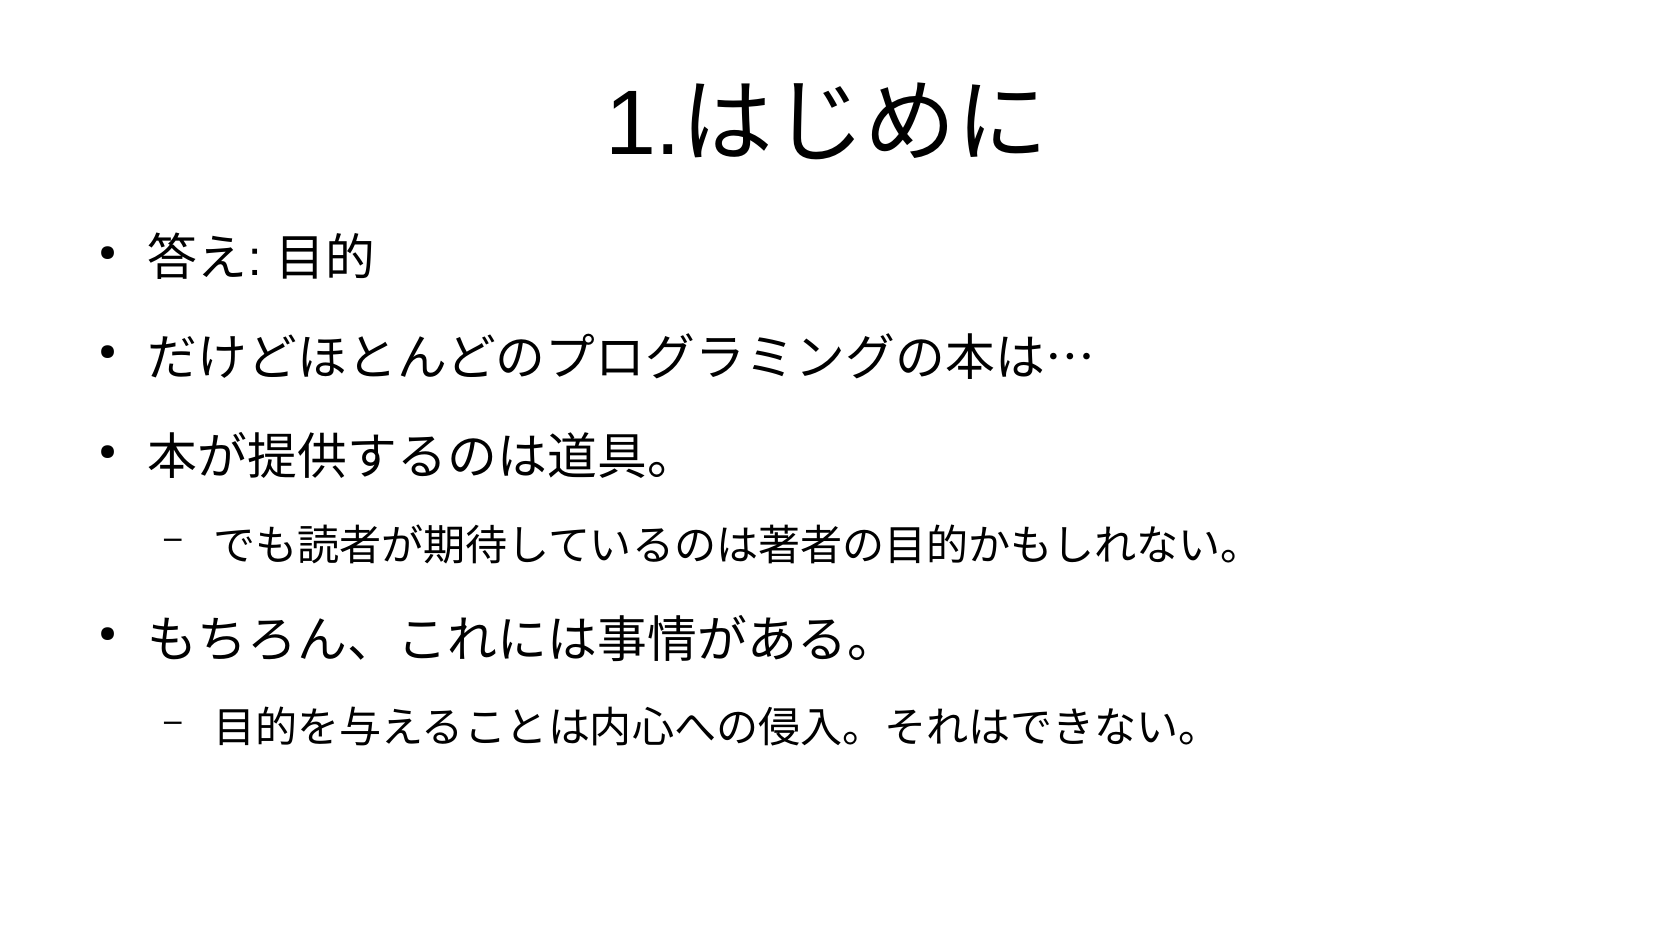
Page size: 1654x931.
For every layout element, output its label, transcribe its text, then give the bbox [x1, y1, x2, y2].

title 1.はじめに [82, 37, 1571, 193]
list 答え: 目的 だけどほとんどのプログラミングの本は… 本が提供するのは道具。 でも読者が期待しているのは著者の目的かもしれない。 もちろん、これには事情がある。 目的を与えることは内心への侵入。それはできない。 [82, 217, 1571, 758]
